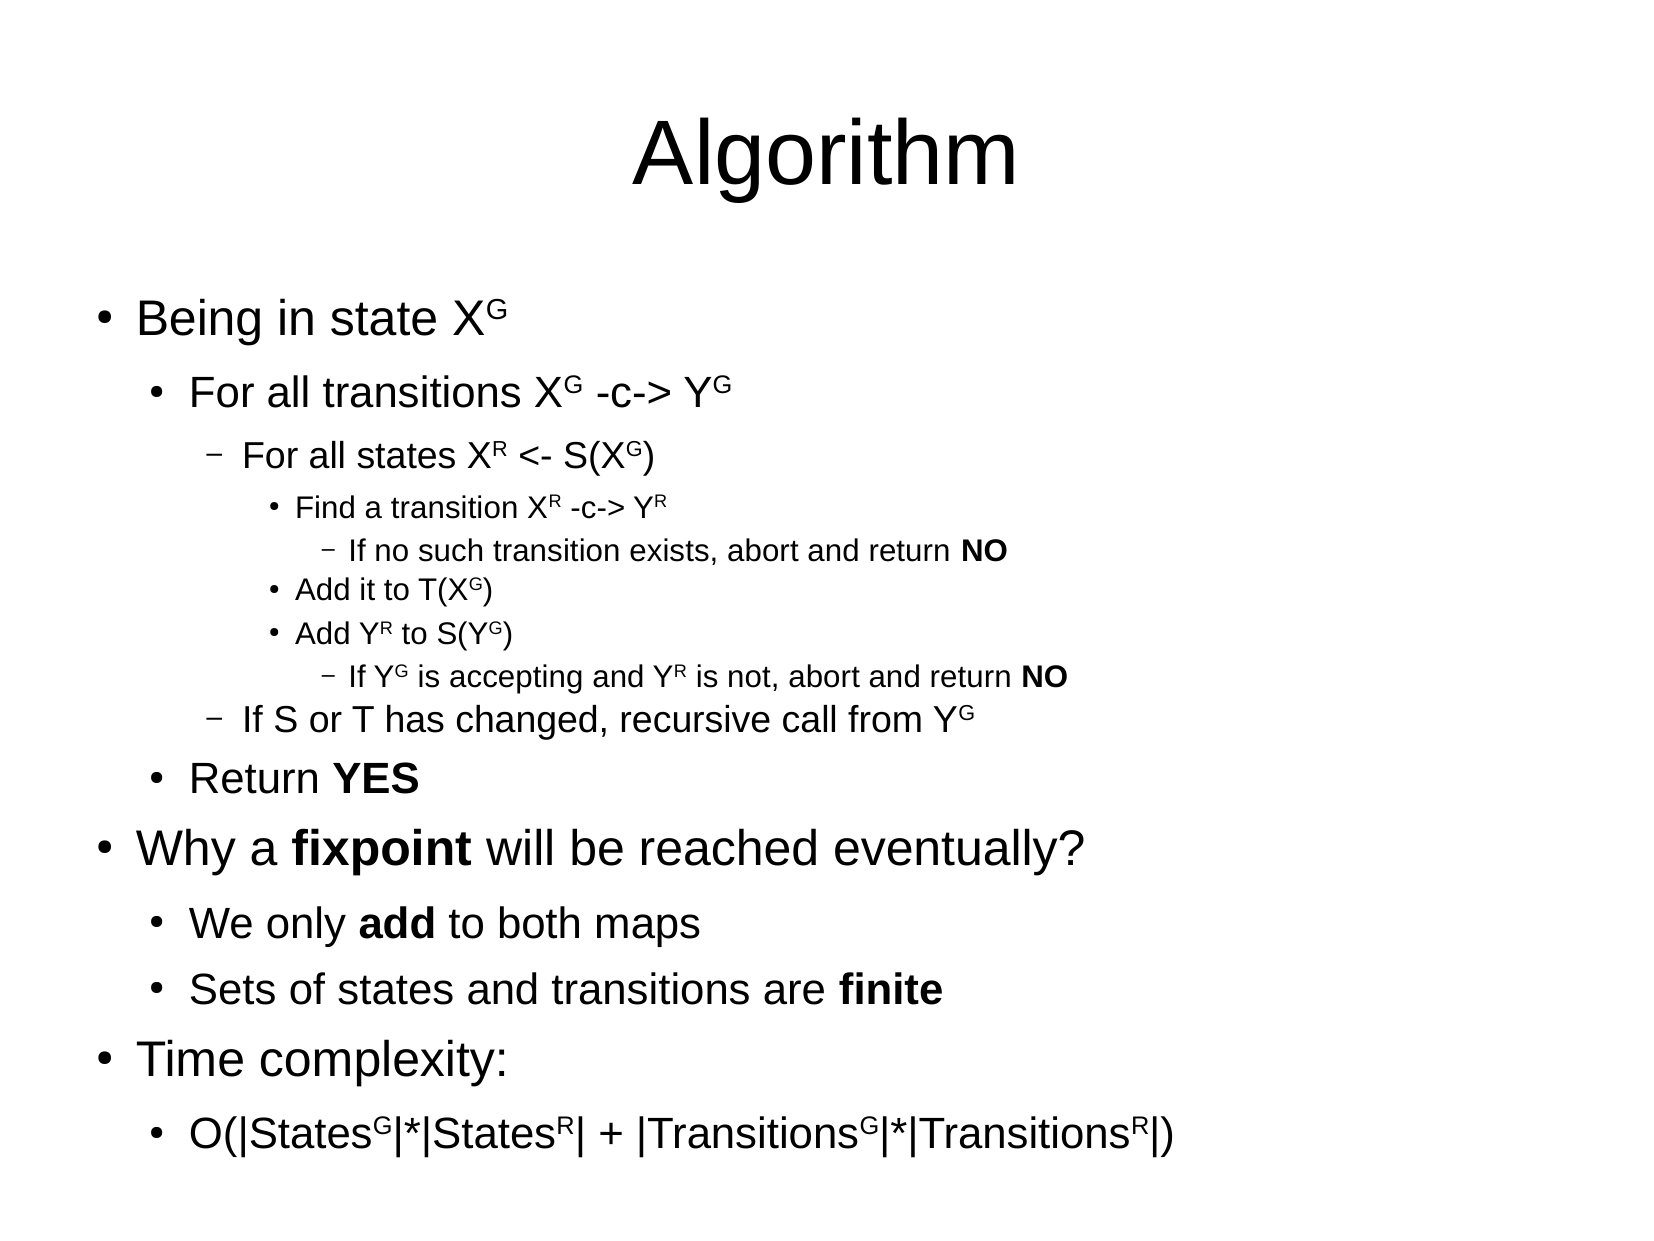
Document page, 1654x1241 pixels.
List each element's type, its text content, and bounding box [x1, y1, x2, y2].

list Being in state XG For all transitions XG -c-> YG For all states XR <- S(XG) Find a transition XR -c-> YR If no such transition exists, abort and return NO Add it to T(XG) Add YR to S(YG) If YG is accepting and YR is not, abort and return NO If S or T has changed, recursive call from YG Return YES Why a fixpoint will be reached eventually? We only add to both maps Sets of states and transitions are finite Time complexity: O(|StatesG|*|StatesR| + |TransitionsG|*|TransitionsR|) [82, 290, 1571, 1163]
title Algorithm [82, 56, 1571, 250]
